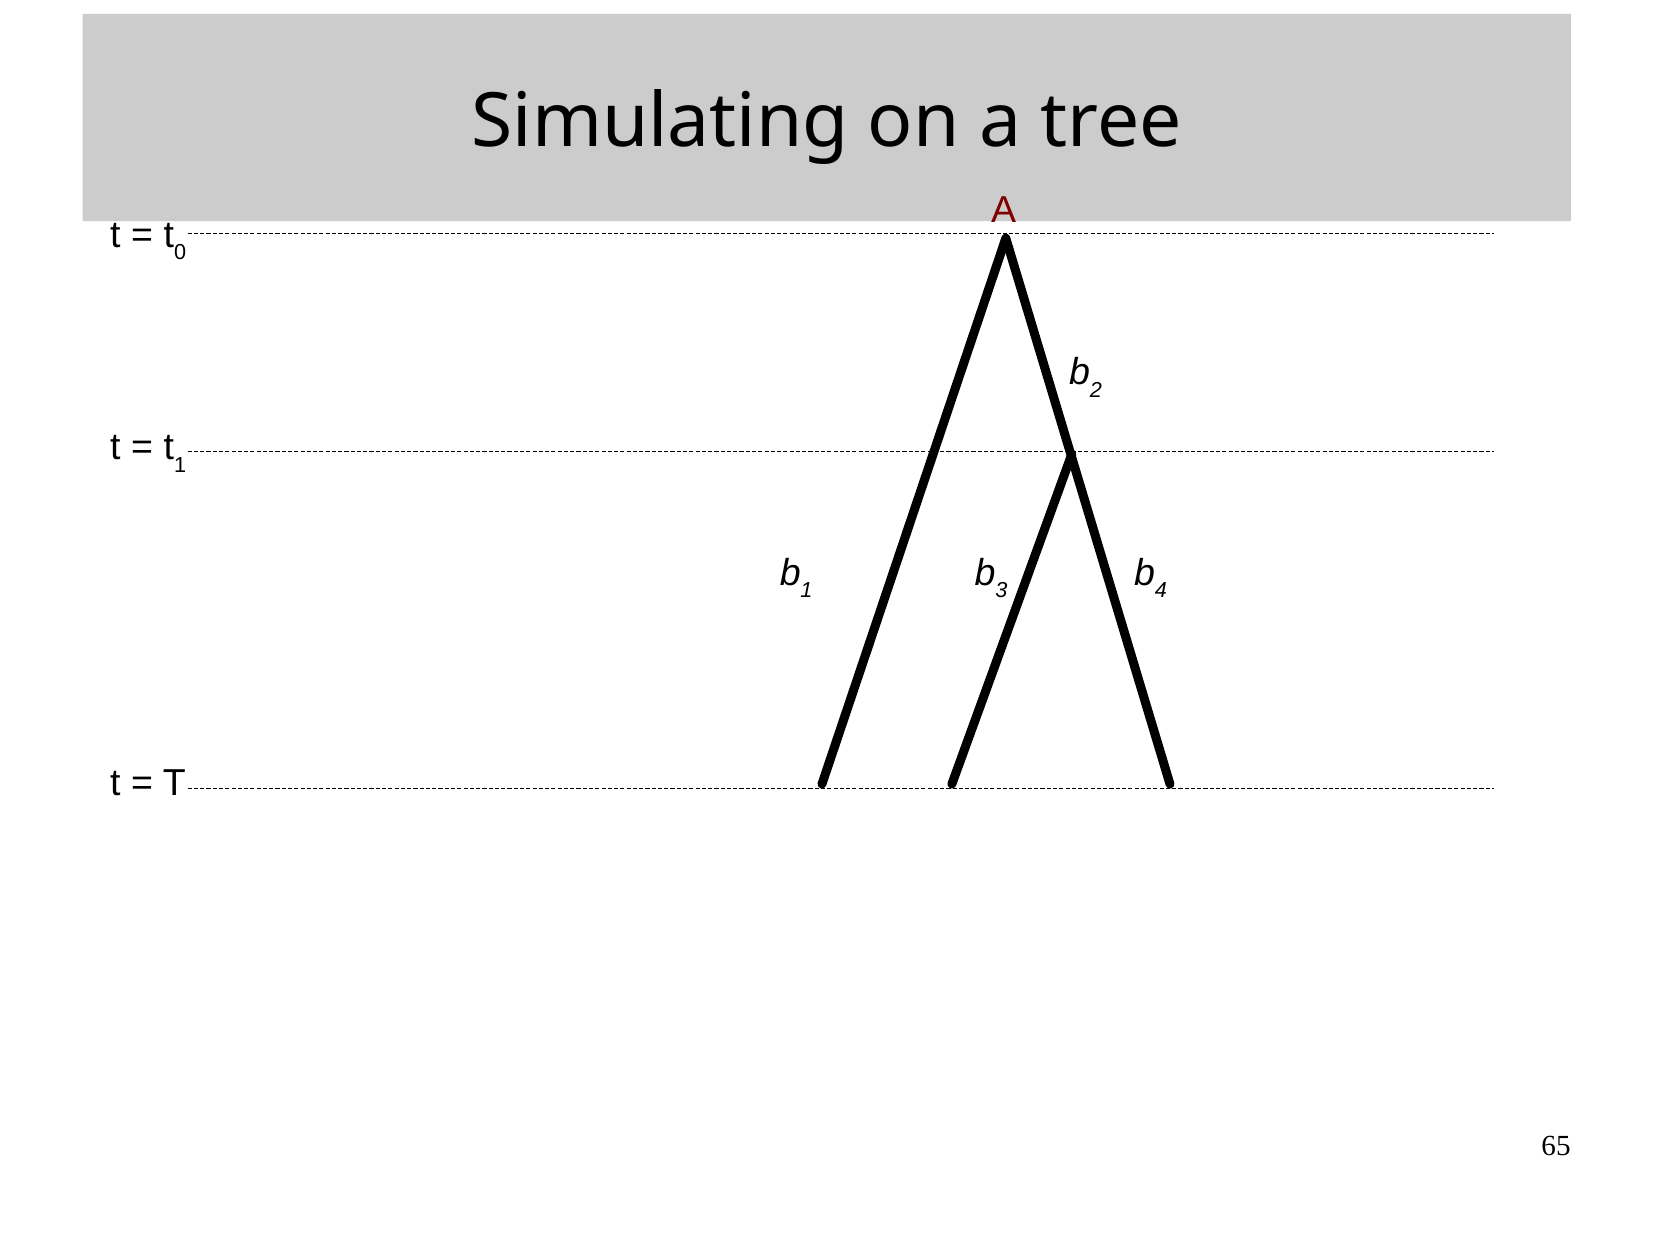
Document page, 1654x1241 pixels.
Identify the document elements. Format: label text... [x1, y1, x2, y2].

text_box t = t0 [95, 205, 204, 272]
text_box b3 [959, 544, 1035, 610]
text_box b4 [1119, 544, 1195, 610]
text_box b1 [765, 544, 841, 610]
text_box b2 [1054, 343, 1130, 410]
list [15, 408, 1636, 1198]
text_box A [976, 181, 1037, 239]
text_box t = T [95, 754, 204, 811]
title Simulating on a tree [82, 13, 1571, 222]
text_box t = t1 [95, 418, 204, 485]
